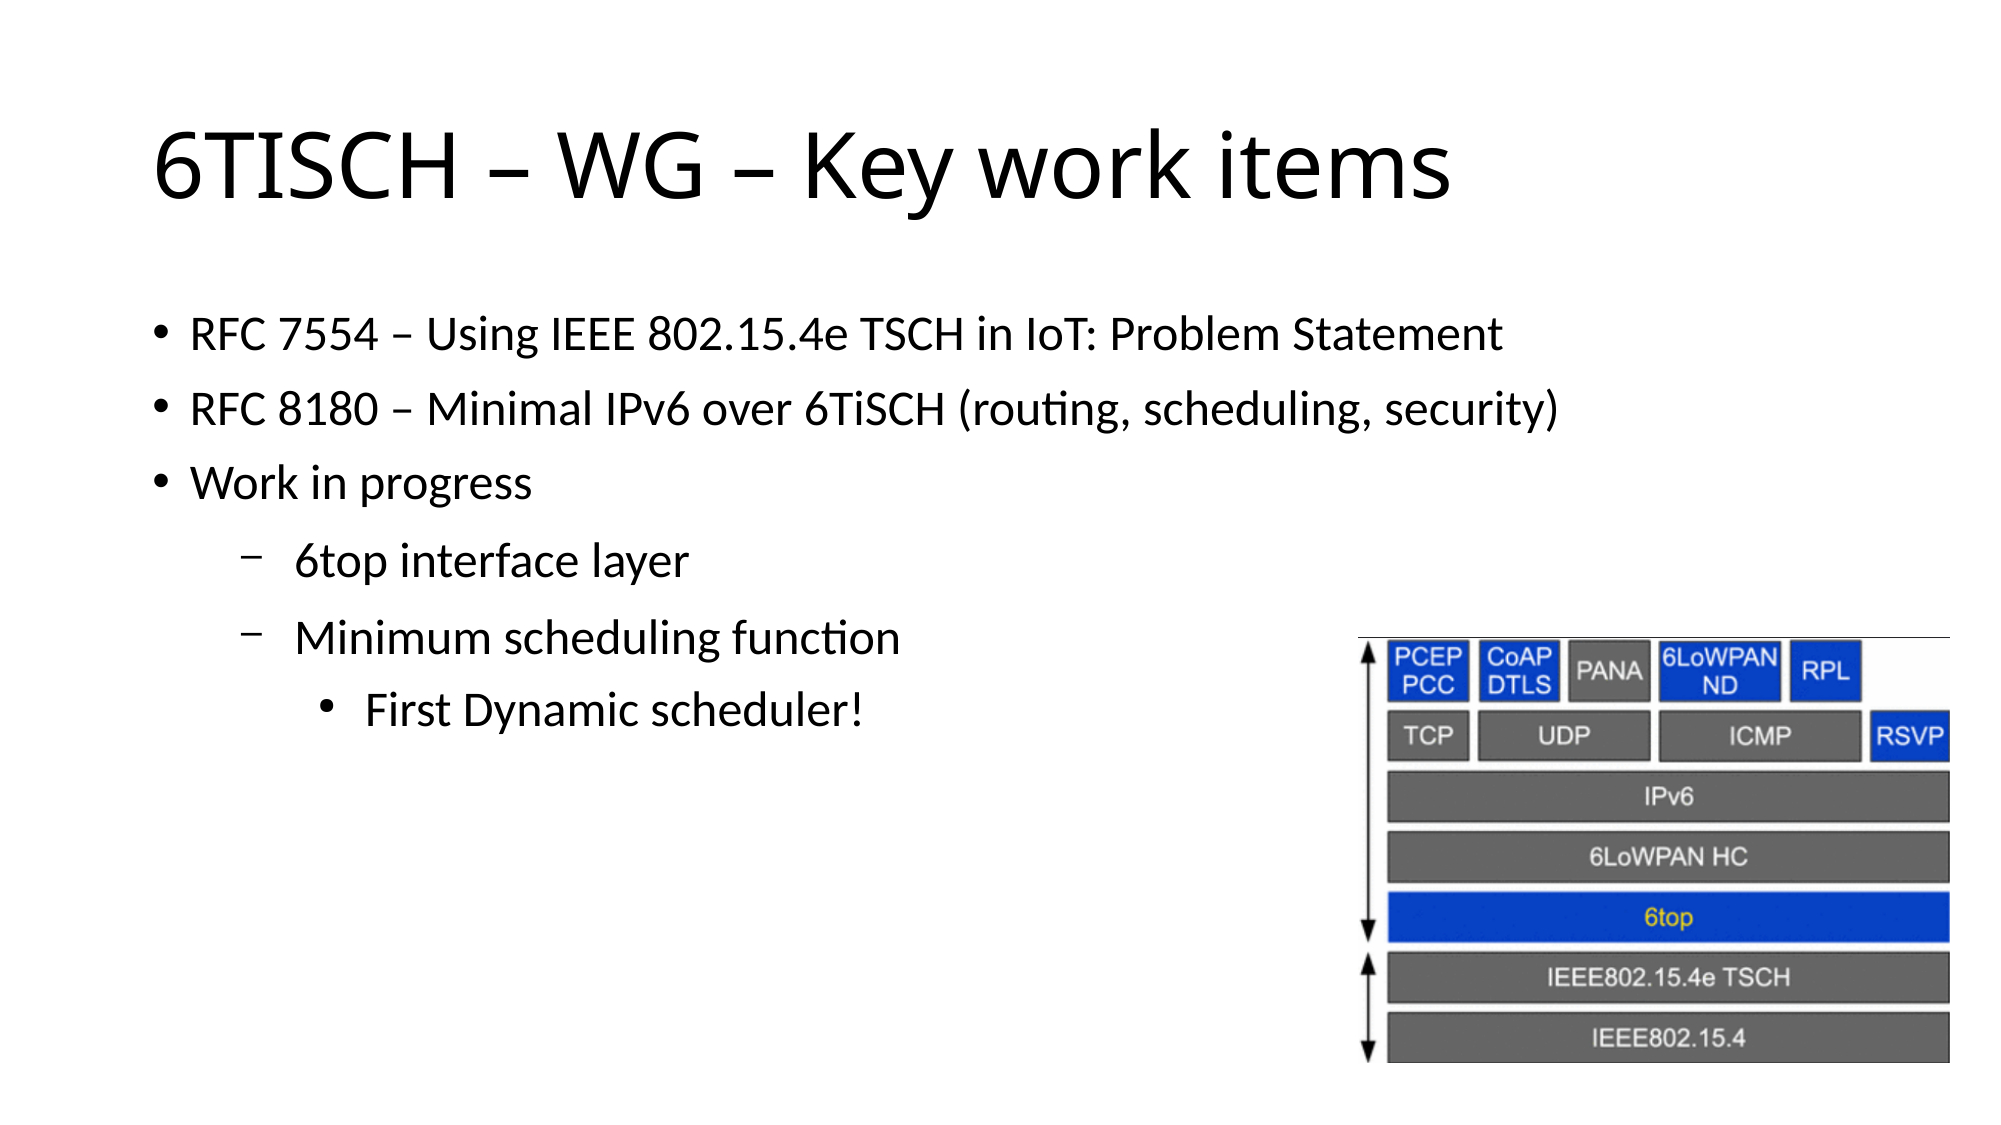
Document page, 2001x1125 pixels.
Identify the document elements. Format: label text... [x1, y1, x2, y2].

picture [1358, 637, 1950, 1063]
list RFC 7554 – Using IEEE 802.15.4e TSCH in IoT: Problem Statement RFC 8180 – Minimal IPv6 over 6TiSCH (routing, scheduling, security) Work in progress 6top interface layer Minimum scheduling function First Dynamic scheduler! [137, 299, 1878, 1014]
title 6TISCH – WG – Key work items [137, 59, 1863, 278]
